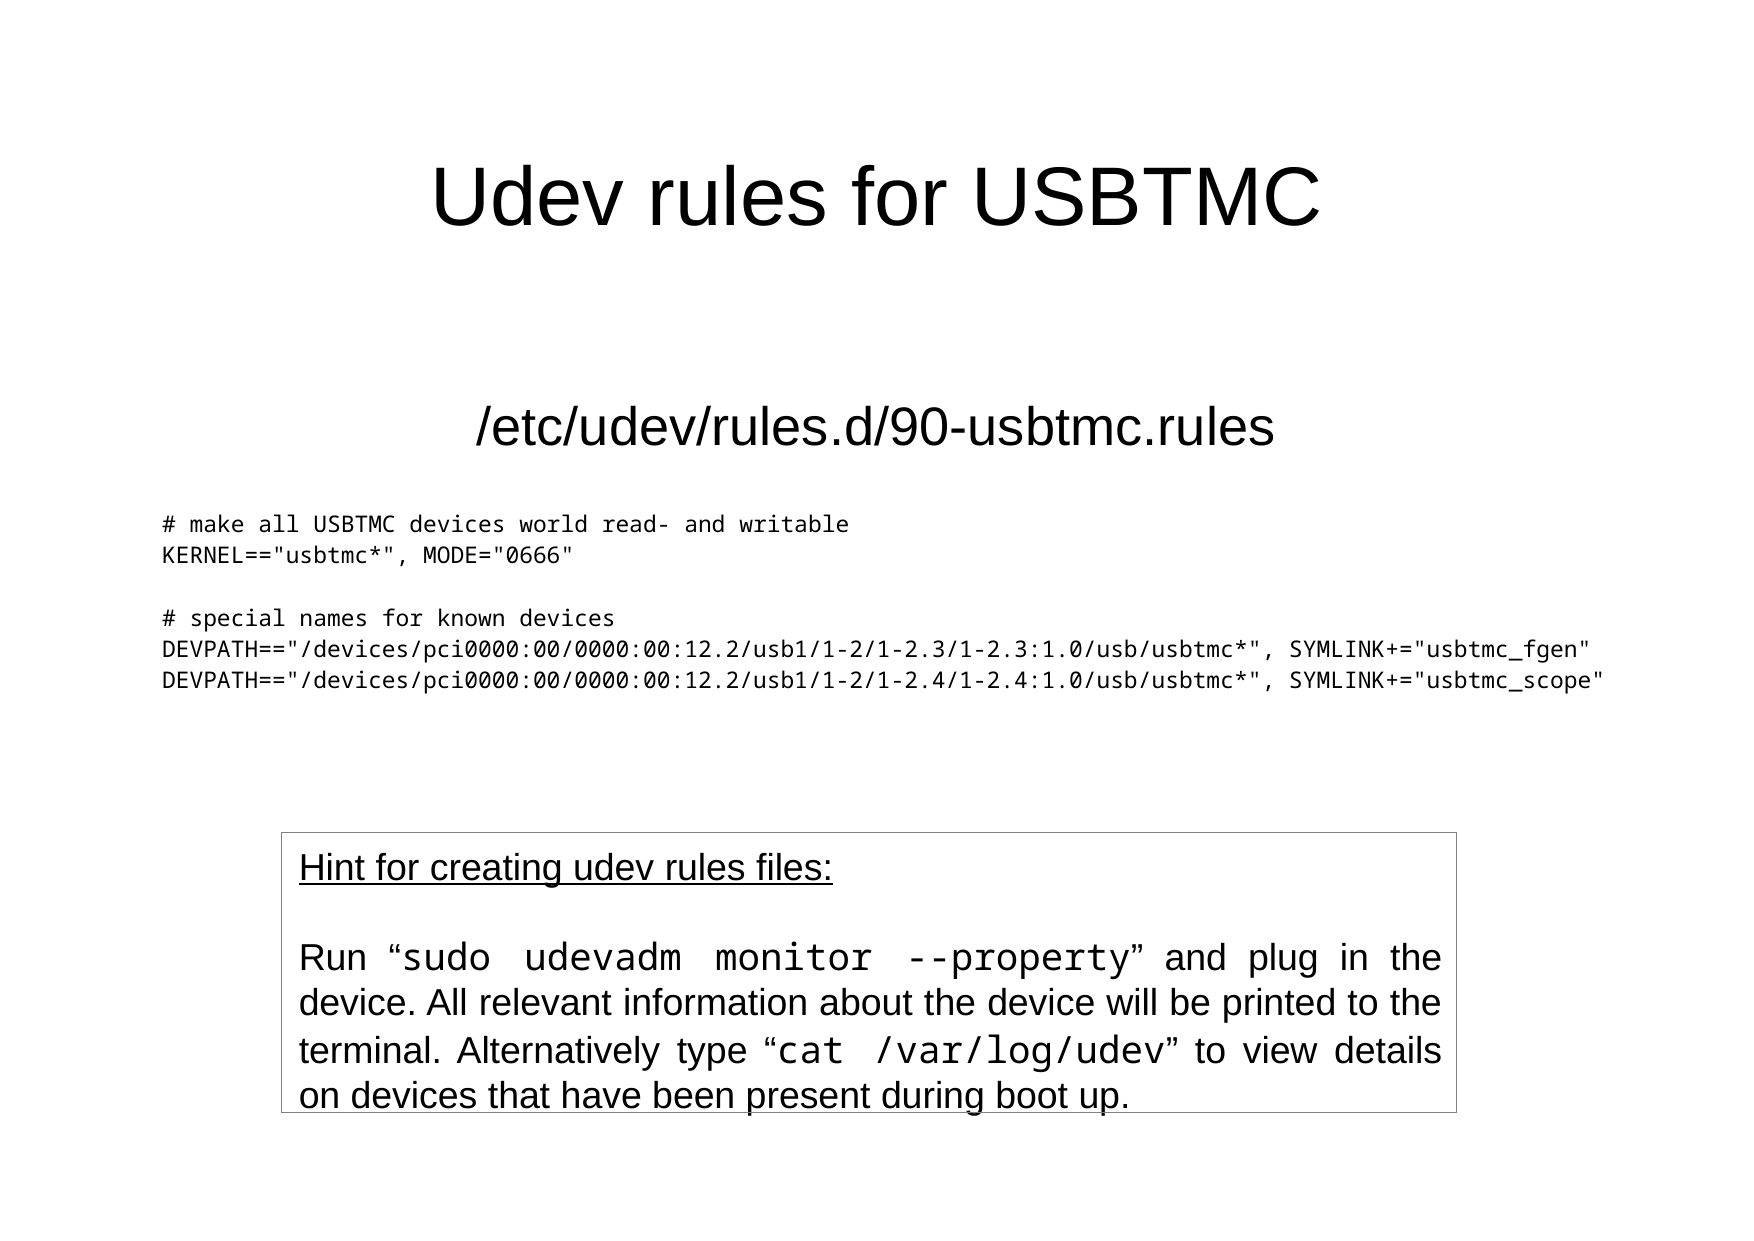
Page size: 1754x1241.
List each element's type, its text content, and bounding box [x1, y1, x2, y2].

text_box Hint for creating udev rules files: Run “sudo udevadm monitor --property” and plug in the device. All relevant information about the device will be printed to the terminal. Alternatively type “cat /var/log/udev” to view details on devices that have been present during boot up. [283, 839, 1456, 1112]
title Udev rules for USBTMC [140, 103, 1614, 291]
text_box /etc/udev/rules.d/90-usbtmc.rules # make all USBTMC devices world read- and writable KERNEL=="usbtmc*", MODE="0666" # special names for known devices DEVPATH=="/devices/pci0000:00/0000:00:12.2/usb1/1-2/1-2.3/1-2.3:1.0/usb/usbtmc*", SYMLINK+="usbtmc_fgen" DEVPATH=="/devices/pci0000:00/0000:00:12.2/usb1/1-2/1-2.4/1-2.4:1.0/usb/usbtmc*", SYMLINK+="usbtmc_scope" [147, 389, 1621, 696]
